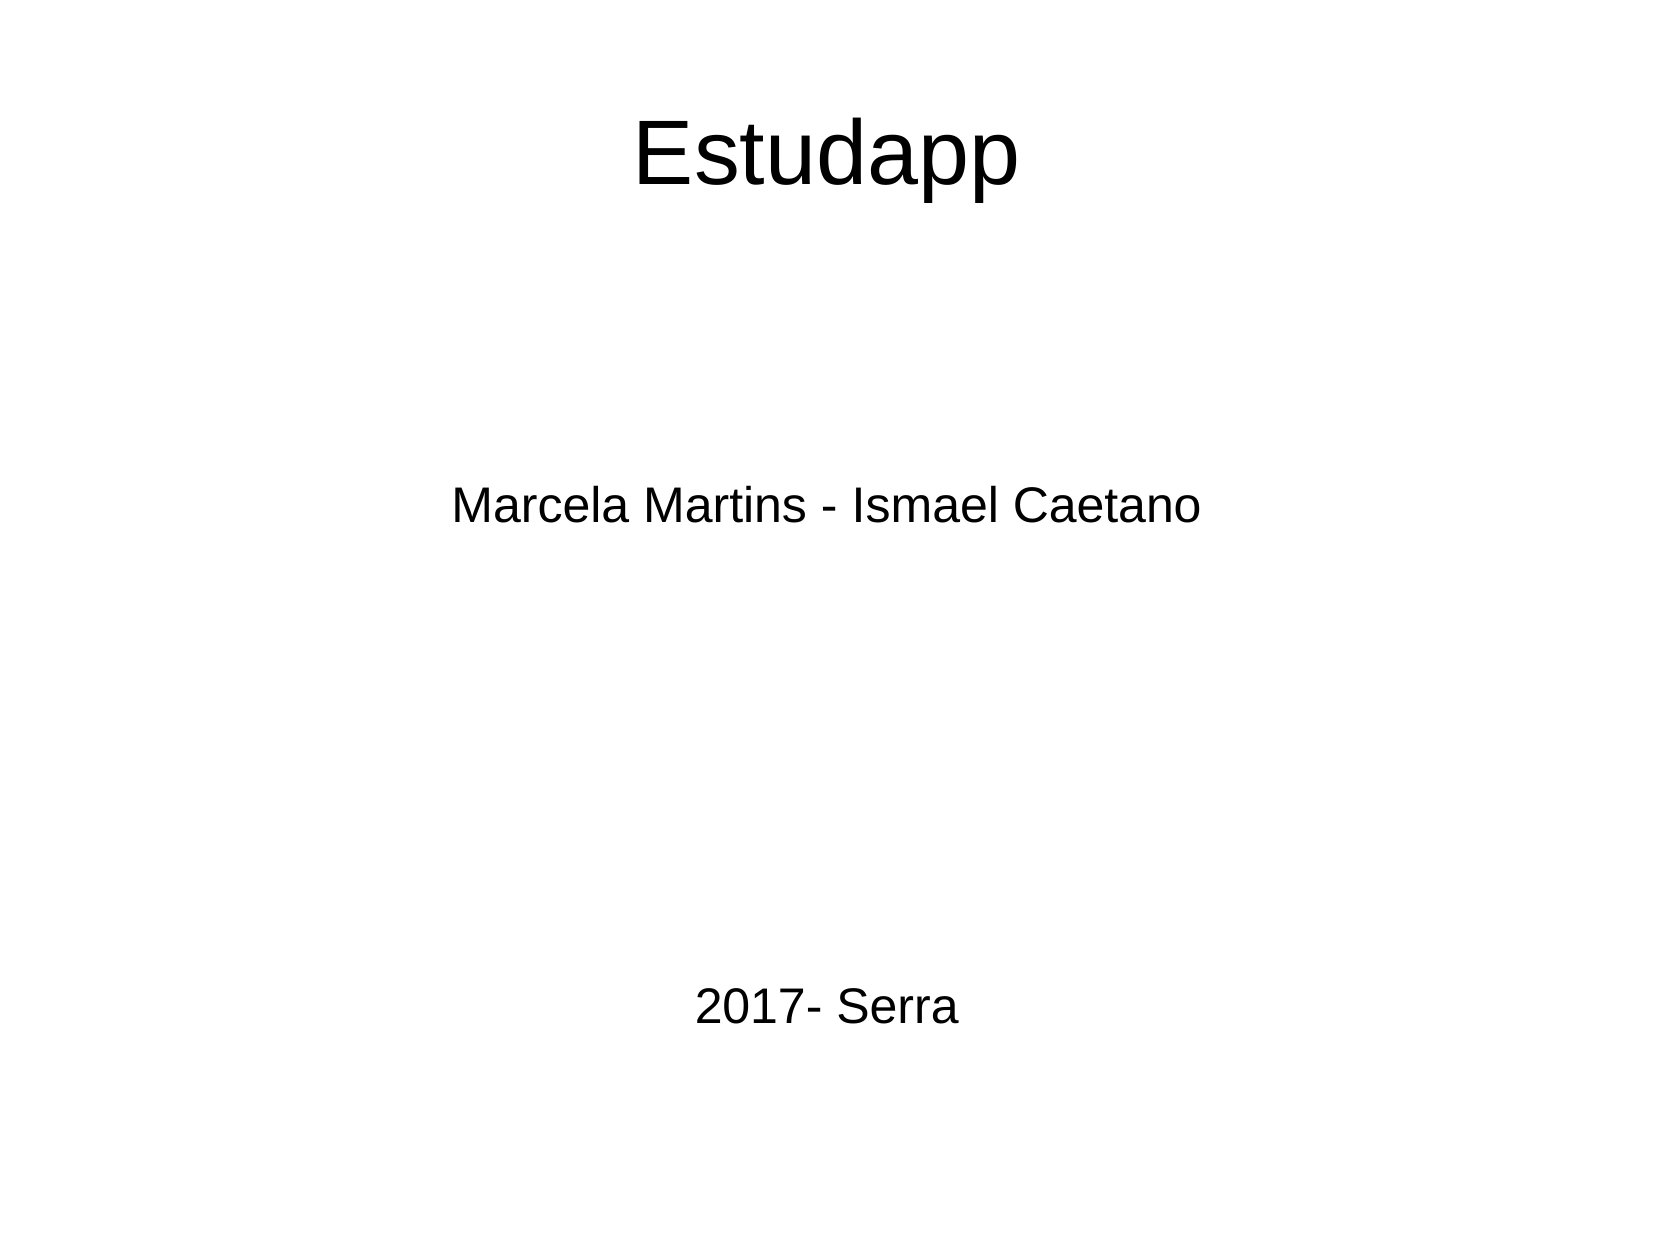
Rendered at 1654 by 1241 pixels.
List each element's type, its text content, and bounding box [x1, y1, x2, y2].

subtitle Marcela Martins - Ismael Caetano 2017- Serra [82, 224, 1571, 1139]
title Estudapp [82, 49, 1571, 224]
